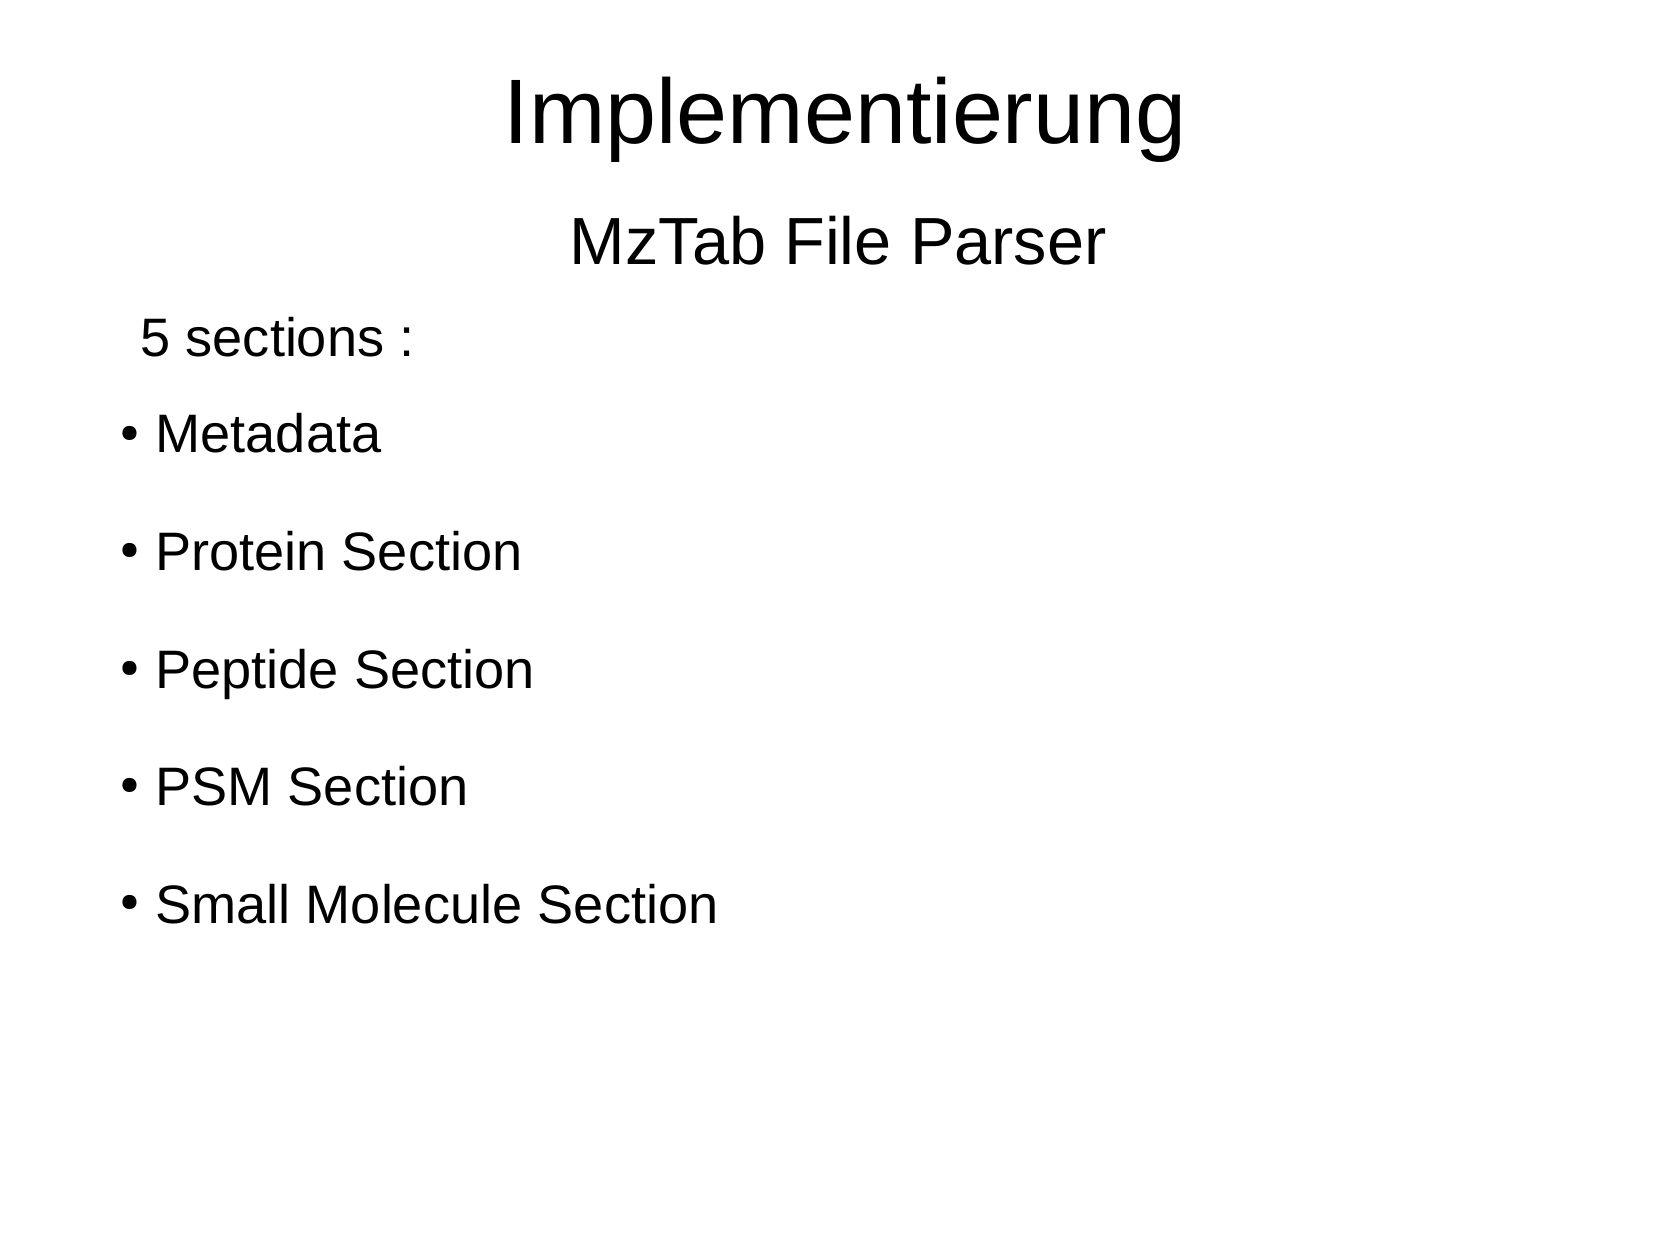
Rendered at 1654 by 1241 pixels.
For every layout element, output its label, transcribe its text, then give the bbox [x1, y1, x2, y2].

text_box MzTab File Parser [555, 196, 1321, 361]
title Implementierung [150, 0, 1541, 226]
text_box 5 sections : [90, 300, 976, 376]
text_box Metadata Protein Section Peptide Section PSM Section Small Molecule Section [105, 396, 961, 943]
